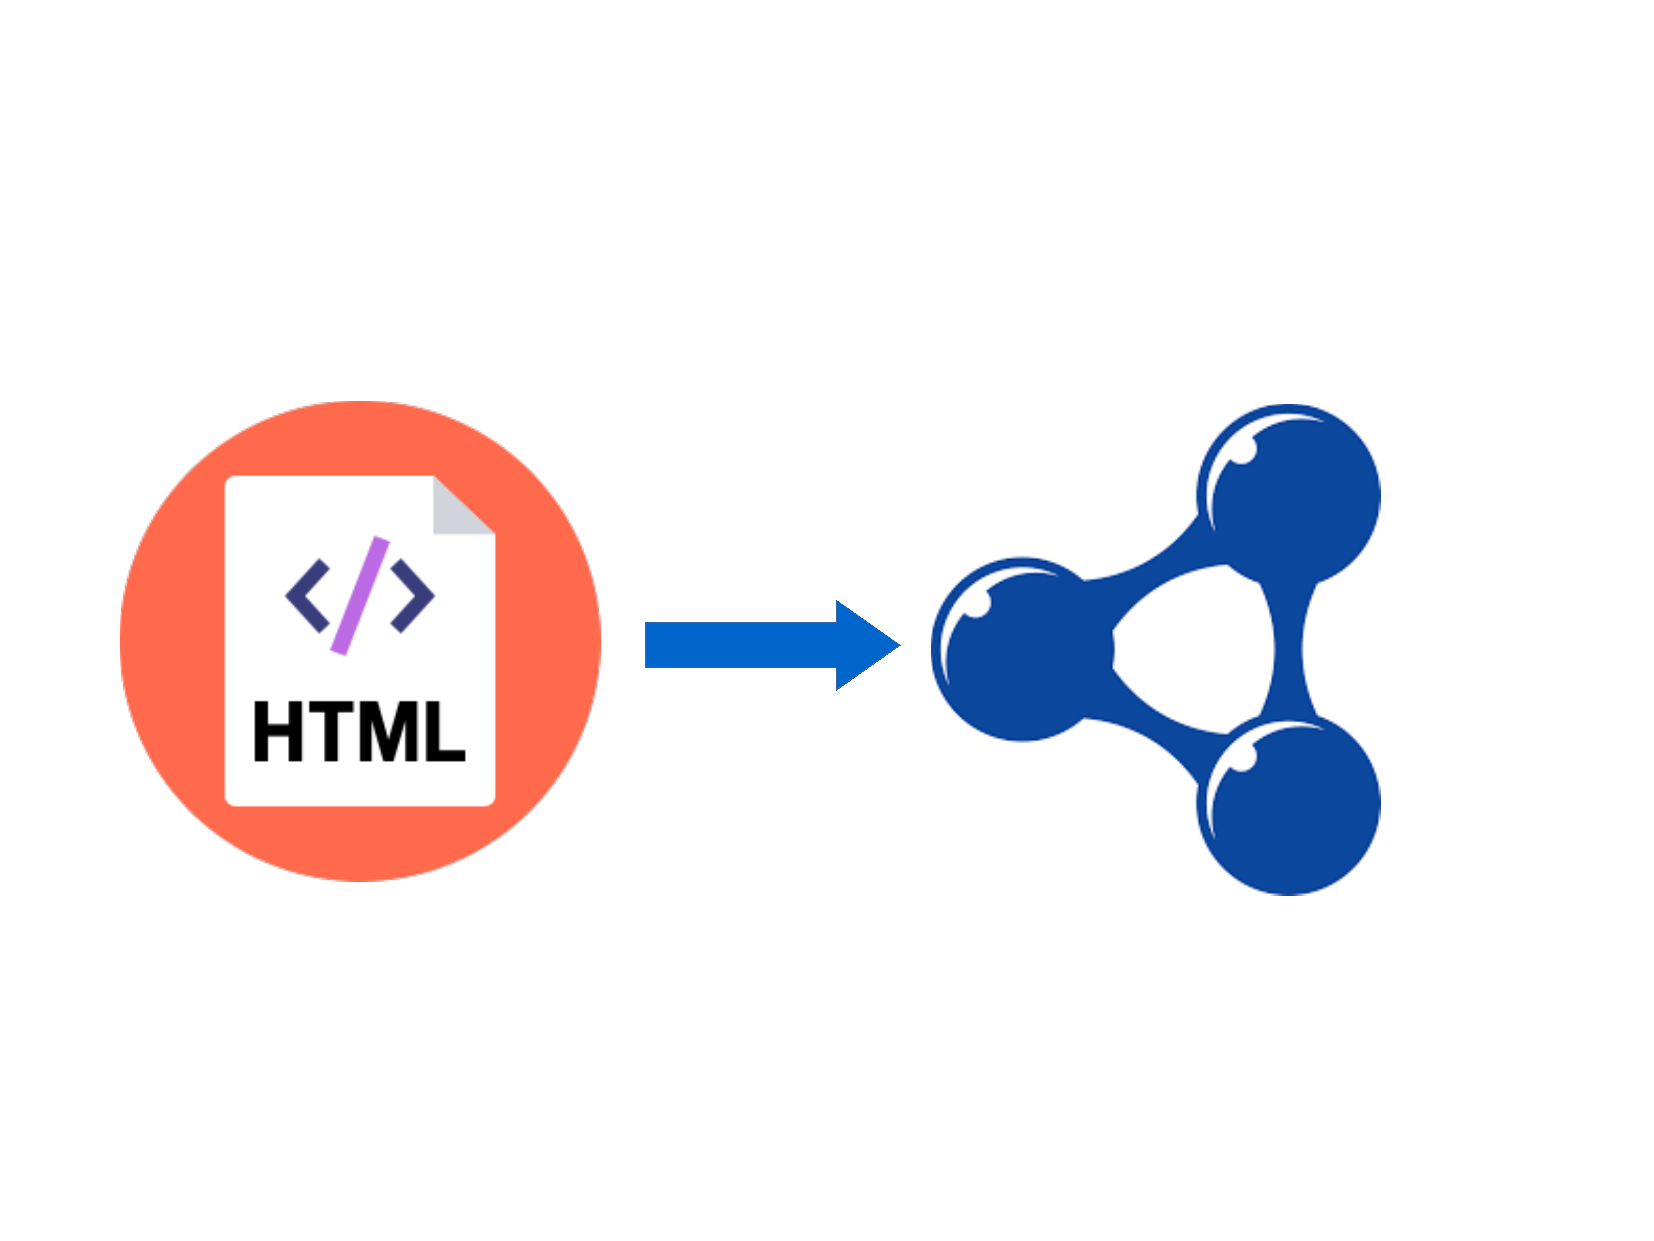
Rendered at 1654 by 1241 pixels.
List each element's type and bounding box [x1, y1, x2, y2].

picture [120, 401, 601, 882]
text_box [645, 600, 901, 691]
picture [931, 404, 1381, 896]
